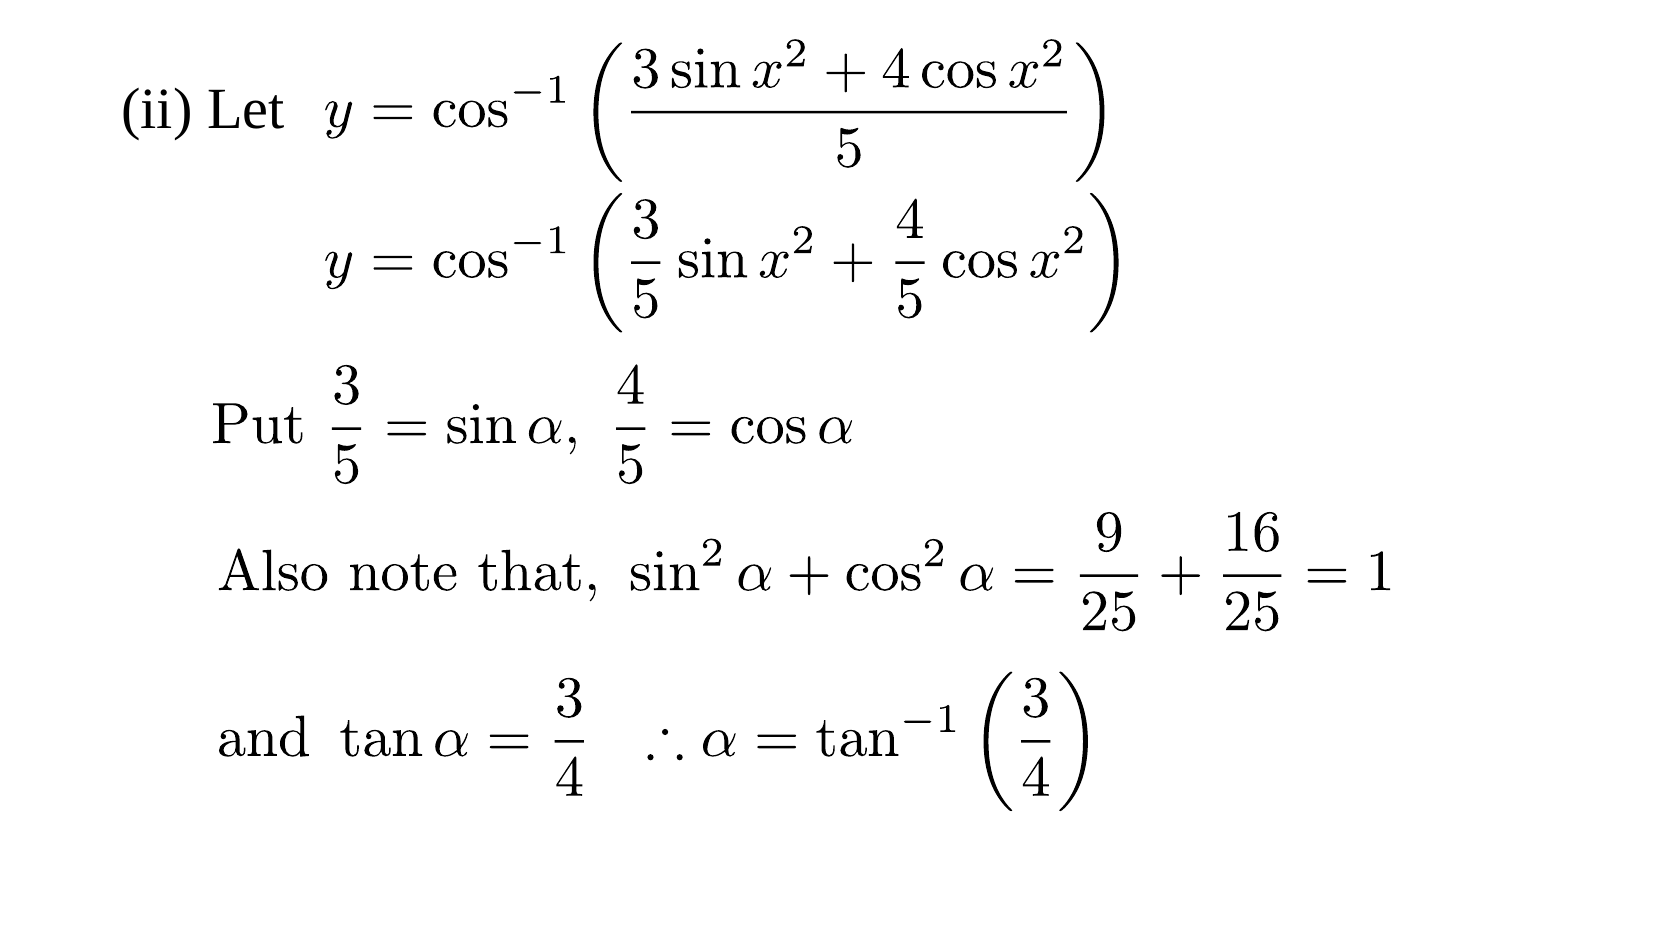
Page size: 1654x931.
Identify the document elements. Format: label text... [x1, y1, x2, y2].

text_box [213, 364, 853, 485]
text_box [325, 39, 1105, 182]
title (ii) Let [47, 37, 1595, 926]
text_box [218, 511, 1391, 632]
text_box [325, 192, 1119, 333]
text_box [218, 671, 1088, 812]
